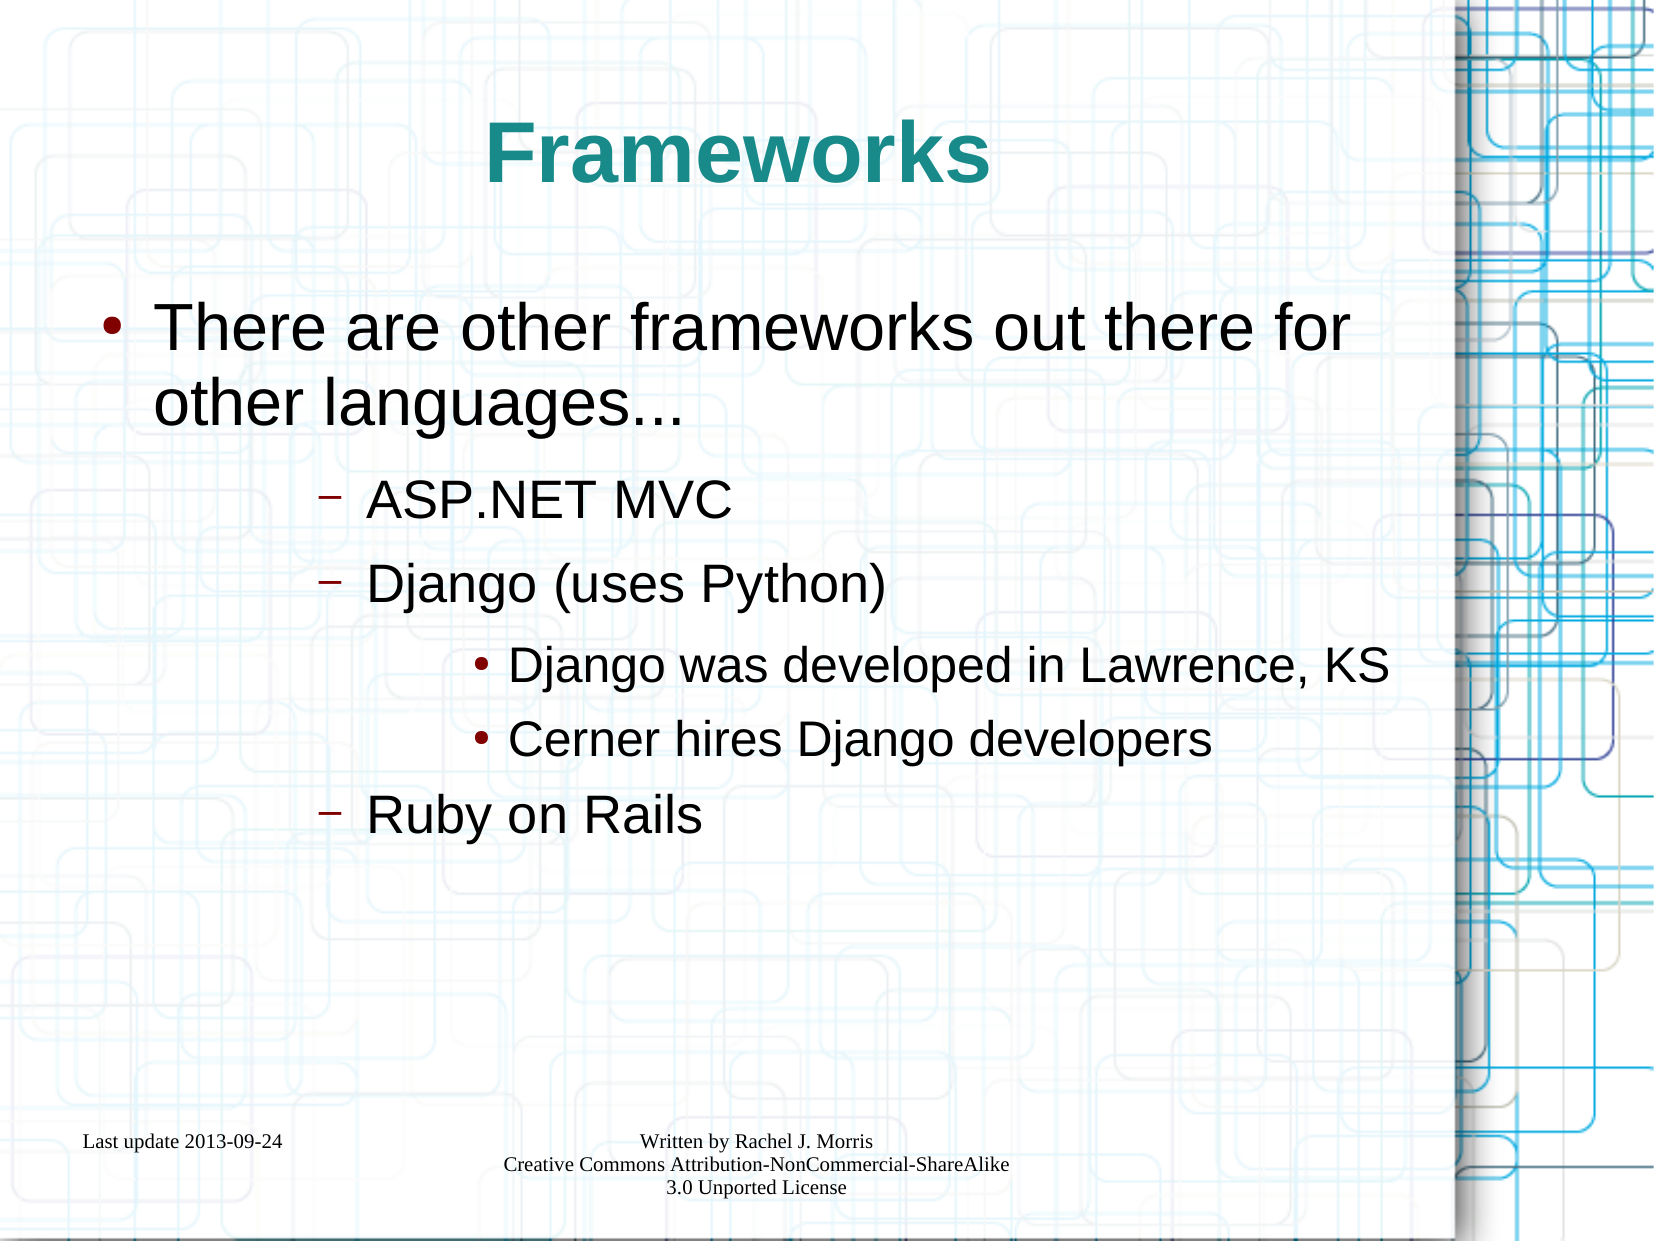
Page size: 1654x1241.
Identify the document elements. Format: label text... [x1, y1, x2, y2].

title Frameworks [59, 49, 1418, 257]
picture [0, 0, 1654, 1241]
list There are other frameworks out there for other languages... ASP.NET MVC Django (uses Python) Django was developed in Lawrence, KS Cerner hires Django developers Ruby on Rails [82, 290, 1418, 1010]
